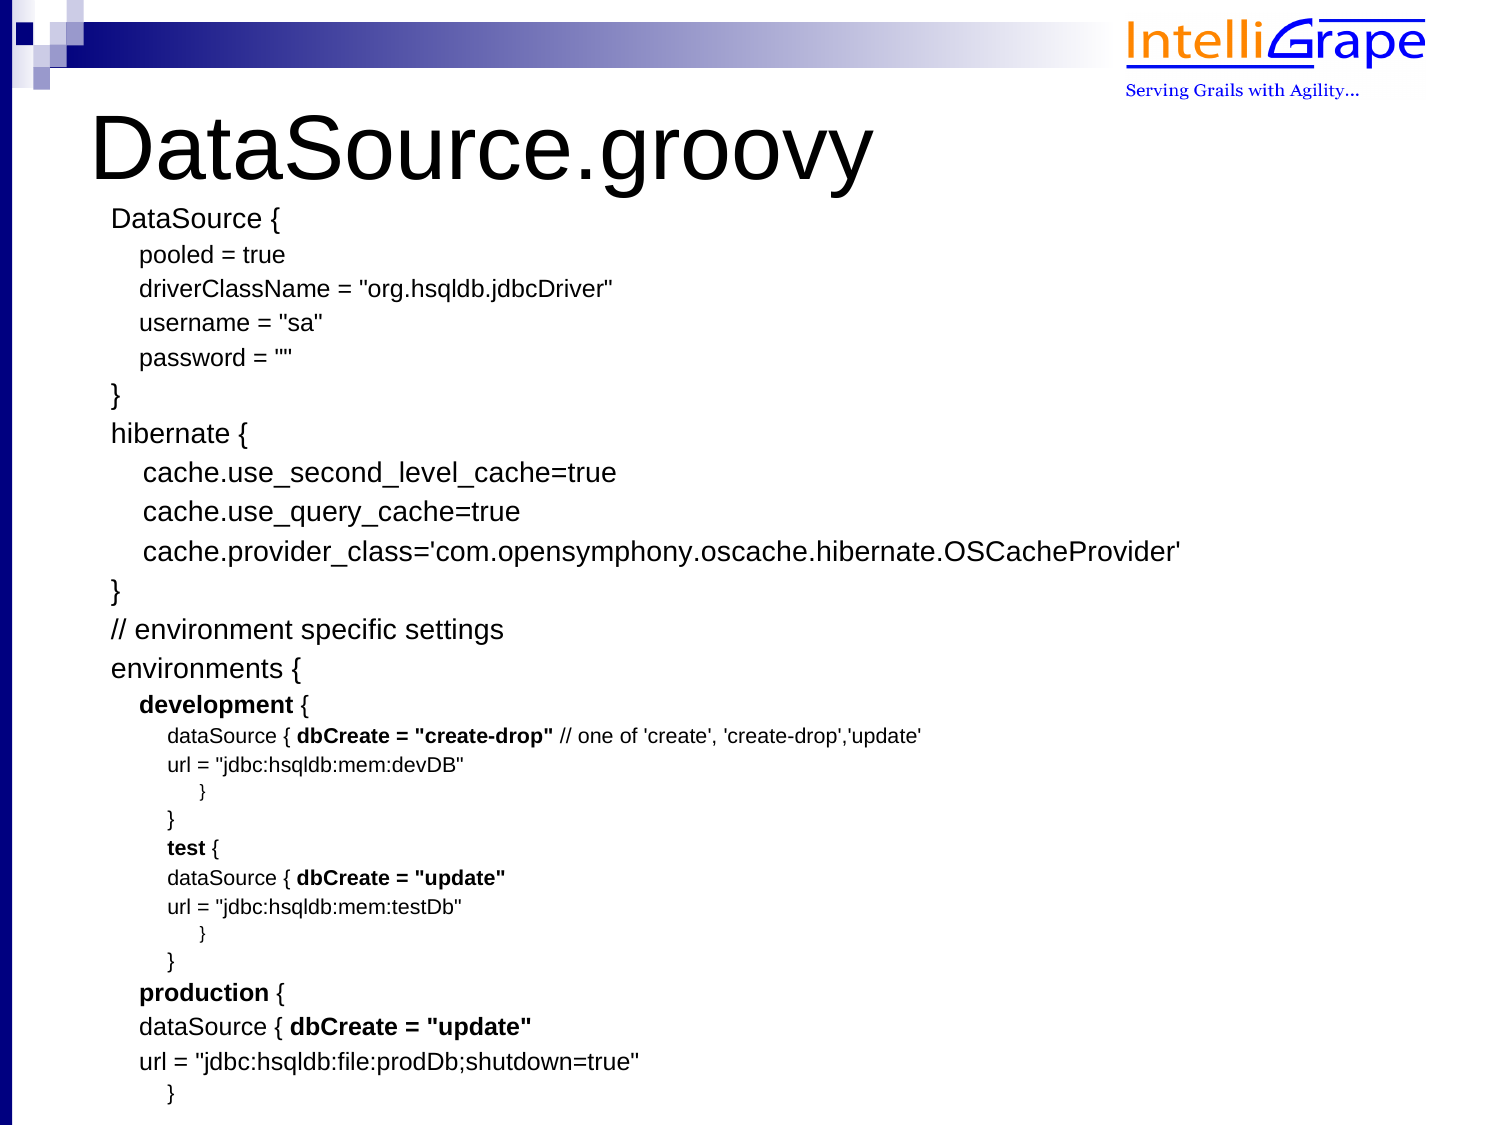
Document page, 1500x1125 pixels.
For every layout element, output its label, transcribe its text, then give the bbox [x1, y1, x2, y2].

title DataSource.groovy [75, 88, 1426, 207]
picture [1125, 12, 1425, 88]
list DataSource { pooled = true driverClassName = "org.hsqldb.jdbcDriver" username = "sa" password = "" } hibernate { cache.use_second_level_cache=true cache.use_query_cache=true cache.provider_class='com.opensymphony.oscache.hibernate.OSCacheProvider' } // environment specific settings environments { development { dataSource { dbCreate = "create-drop" // one of 'create', 'create-drop','update' url = "jdbc:hsqldb:mem:devDB" } } test { dataSource { dbCreate = "update" url = "jdbc:hsqldb:mem:testDb" } } production { dataSource { dbCreate = "update" url = "jdbc:hsqldb:file:prodDb;shutdown=true" } [71, 194, 1422, 1123]
